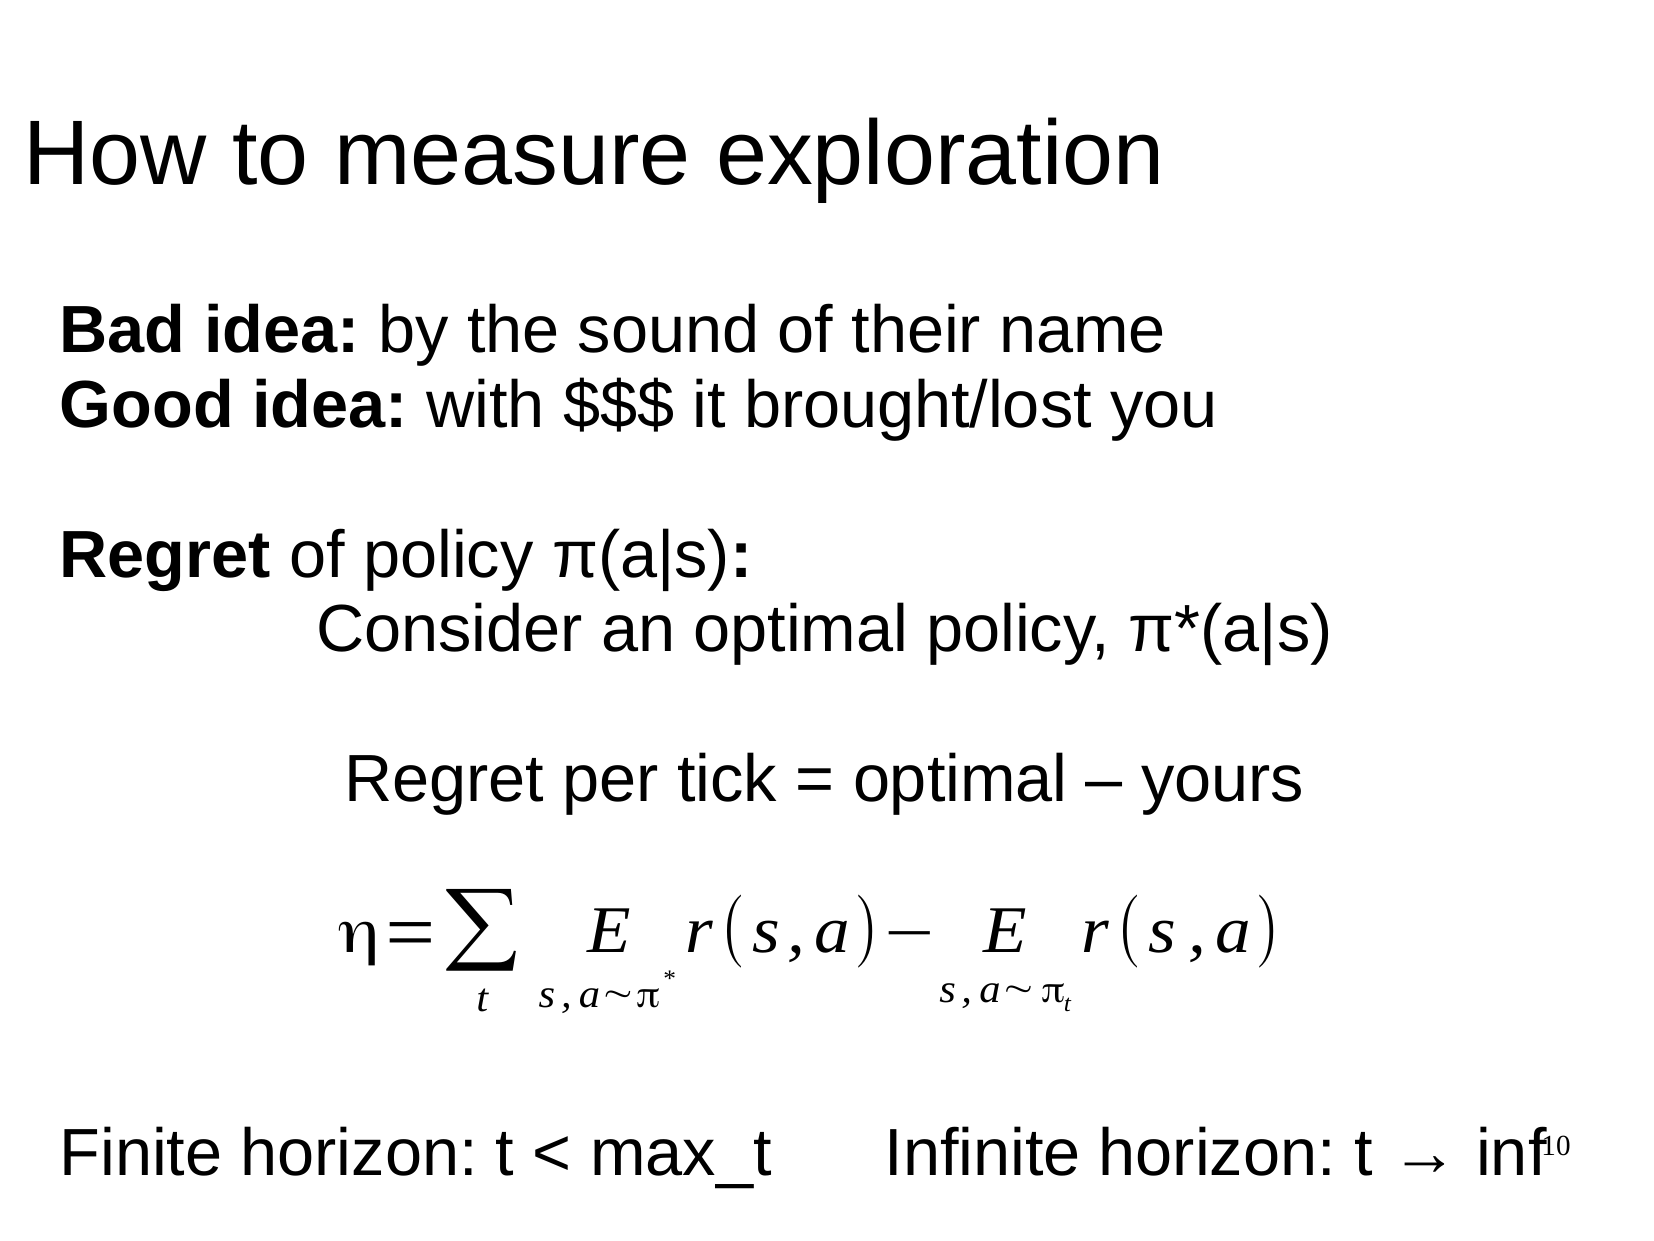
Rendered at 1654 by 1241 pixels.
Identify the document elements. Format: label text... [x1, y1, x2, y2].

chart [320, 881, 1296, 1019]
title How to measure exploration [23, 49, 1512, 257]
text_box Bad idea: by the sound of their name Good idea: with $$$ it brought/lost you Regret of policy π(a|s): Consider an optimal policy, π*(a|s) Regret per tick = optimal – yours Finite horizon: t < max_t Infinite horizon: t → inf [45, 285, 1606, 1241]
